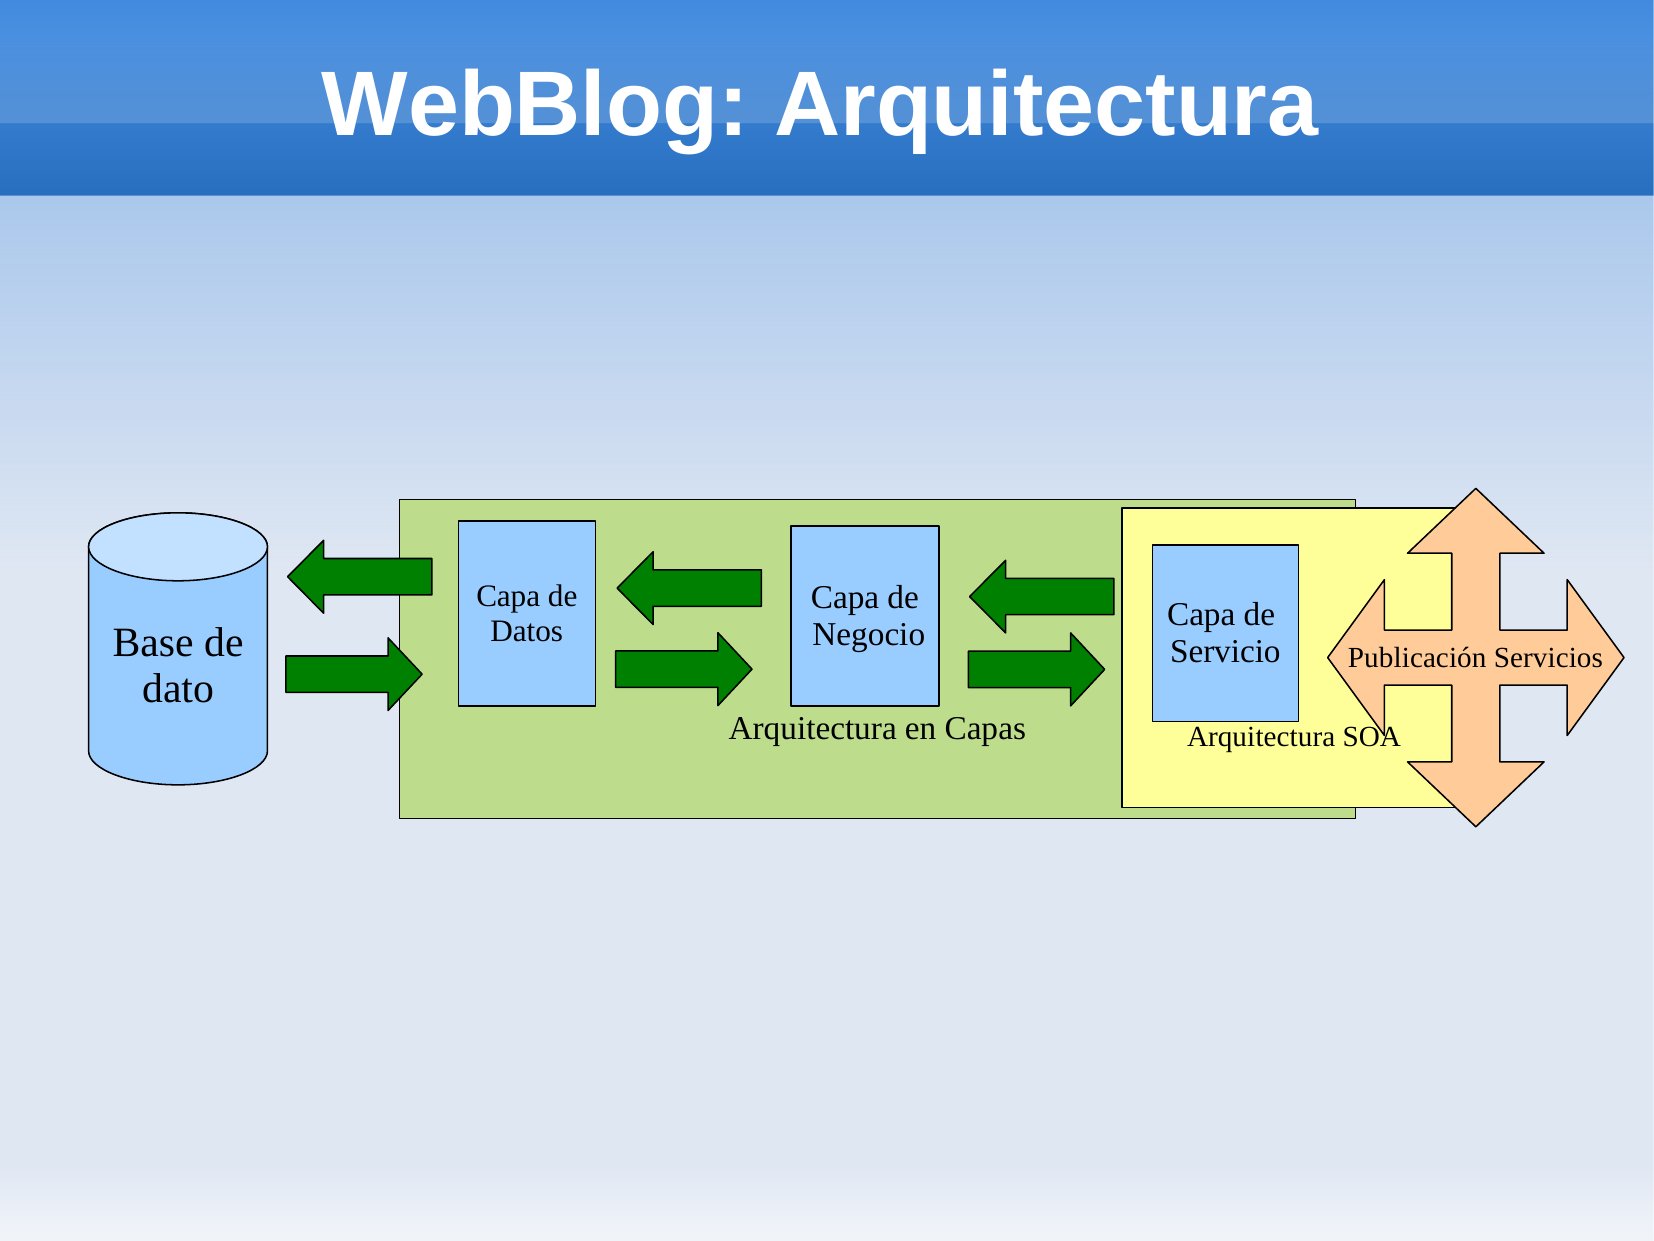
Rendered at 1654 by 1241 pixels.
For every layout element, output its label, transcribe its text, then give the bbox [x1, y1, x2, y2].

text_box Arquitectura SOA [1121, 507, 1327, 808]
text_box [968, 632, 1105, 706]
text_box [615, 632, 753, 706]
text_box [88, 751, 268, 785]
text_box Publicación Servicios [1327, 488, 1624, 827]
text_box Arquitectura en Capas [399, 499, 1327, 819]
picture [0, 0, 1654, 1241]
text_box [207, 551, 268, 580]
text_box Capa de Servicio [1152, 545, 1299, 722]
text_box [285, 637, 423, 711]
title WebBlog: Arquitectura [76, 7, 1565, 200]
text_box [969, 560, 1114, 633]
text_box [287, 540, 432, 614]
text_box Capa de Negocio [790, 526, 939, 706]
text_box Capa de Datos [458, 520, 596, 706]
text_box [88, 550, 149, 580]
text_box Base de dato [88, 580, 268, 751]
text_box [617, 551, 762, 625]
